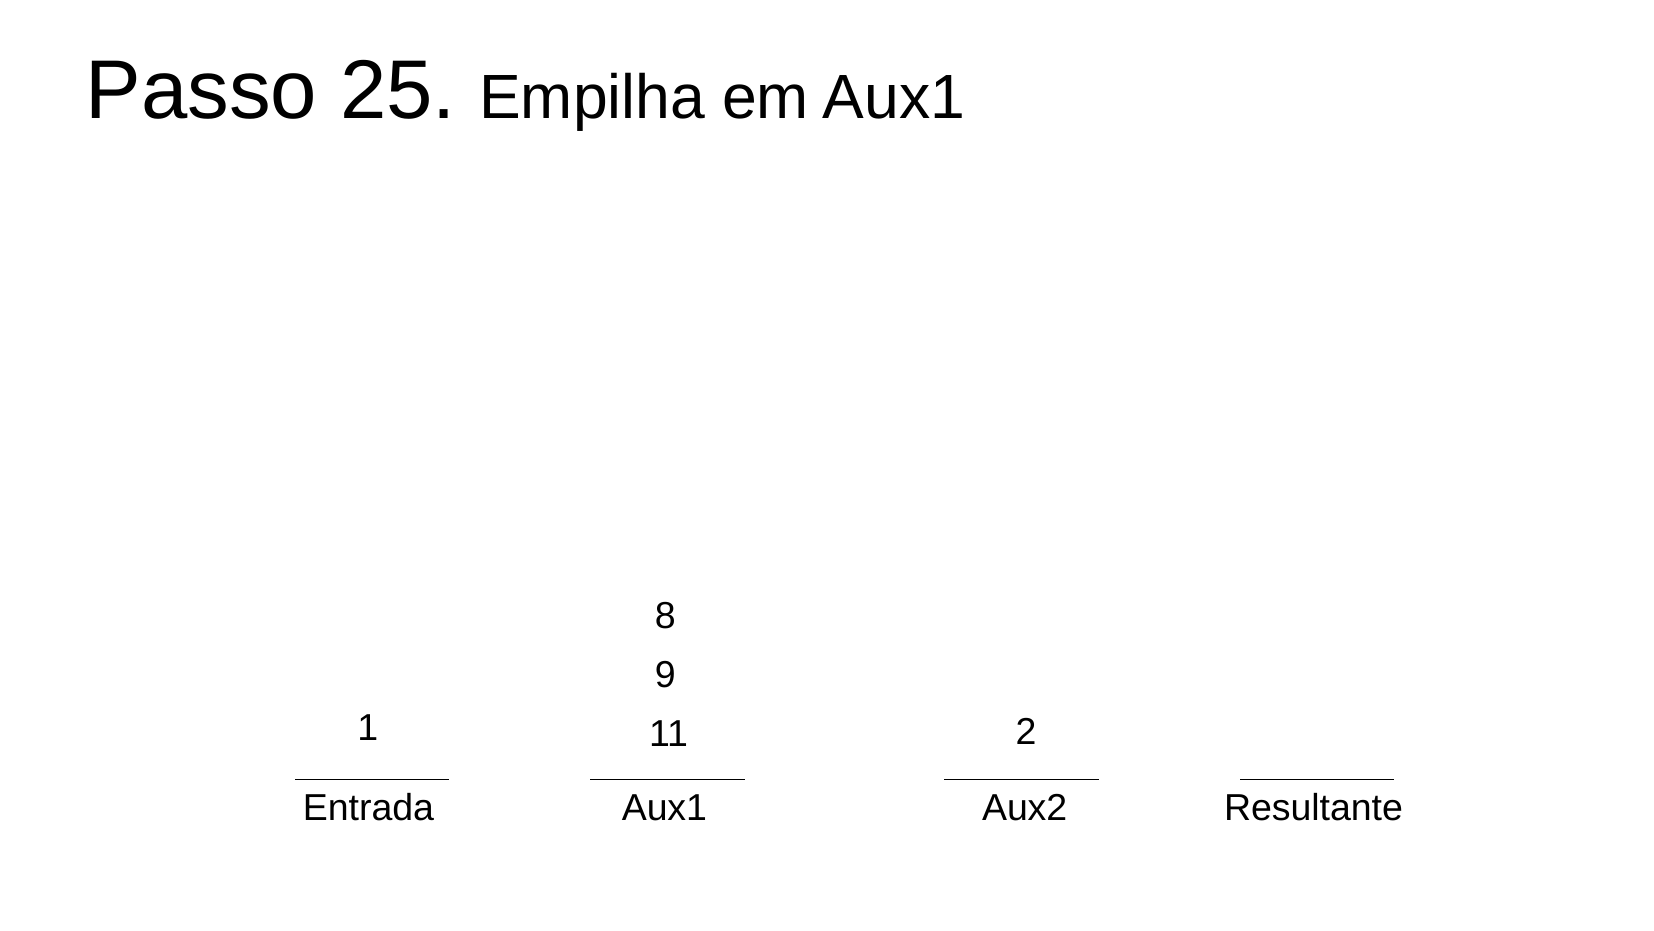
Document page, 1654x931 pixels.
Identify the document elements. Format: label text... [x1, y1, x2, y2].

text_box Passo 25. Empilha em Aux1 [70, 35, 1583, 353]
text_box 8 [640, 586, 709, 644]
text_box Aux1 [607, 780, 723, 837]
text_box Entrada [288, 779, 449, 837]
text_box 2 [1000, 702, 1052, 760]
text_box Resultante [1209, 779, 1418, 837]
text_box 9 [640, 645, 709, 703]
text_box 11 [634, 705, 703, 762]
text_box 1 [342, 699, 393, 756]
text_box Aux2 [967, 780, 1083, 837]
